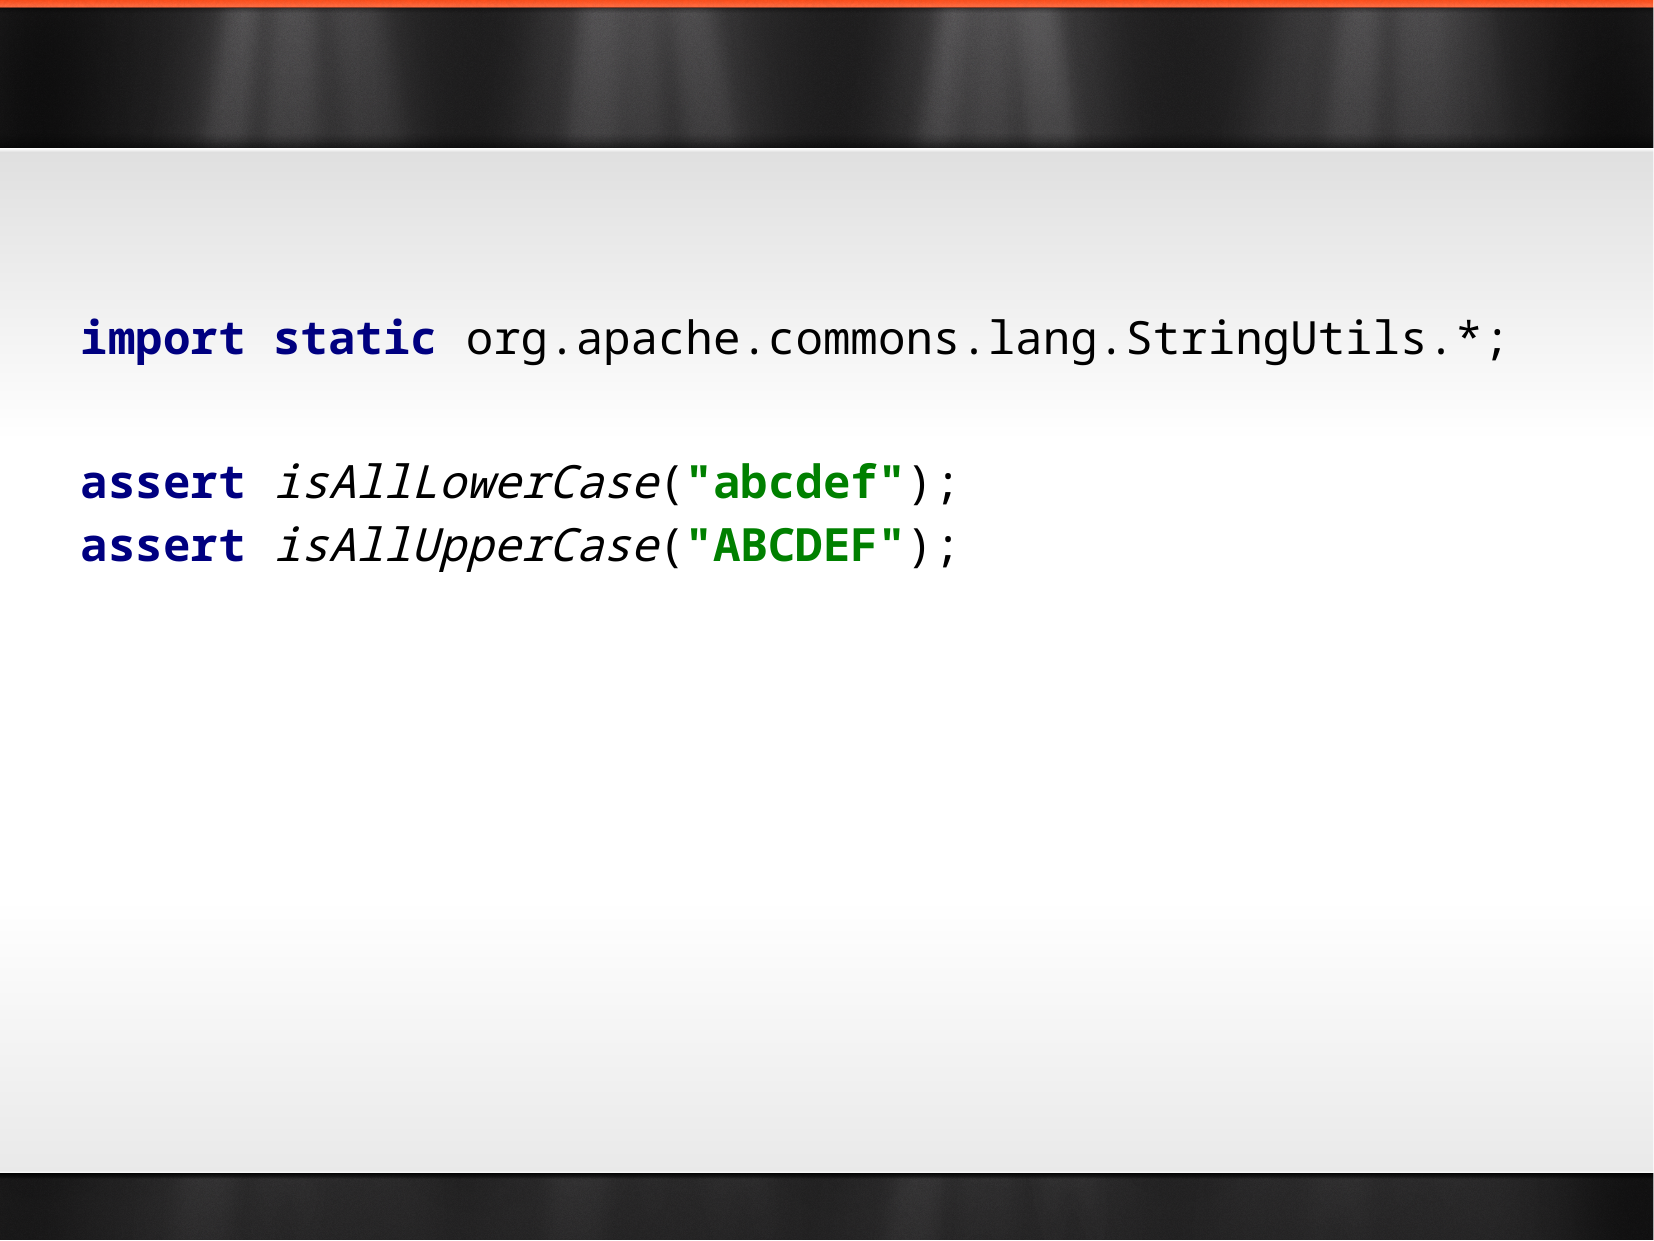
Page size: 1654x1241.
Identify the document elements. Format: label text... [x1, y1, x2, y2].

subtitle import static org.apache.commons.lang.StringUtils.*; assert isAllLowerCase("abcdef"); assert isAllUpperCase("ABCDEF"); [80, 305, 1570, 1125]
picture [0, 0, 1654, 1240]
